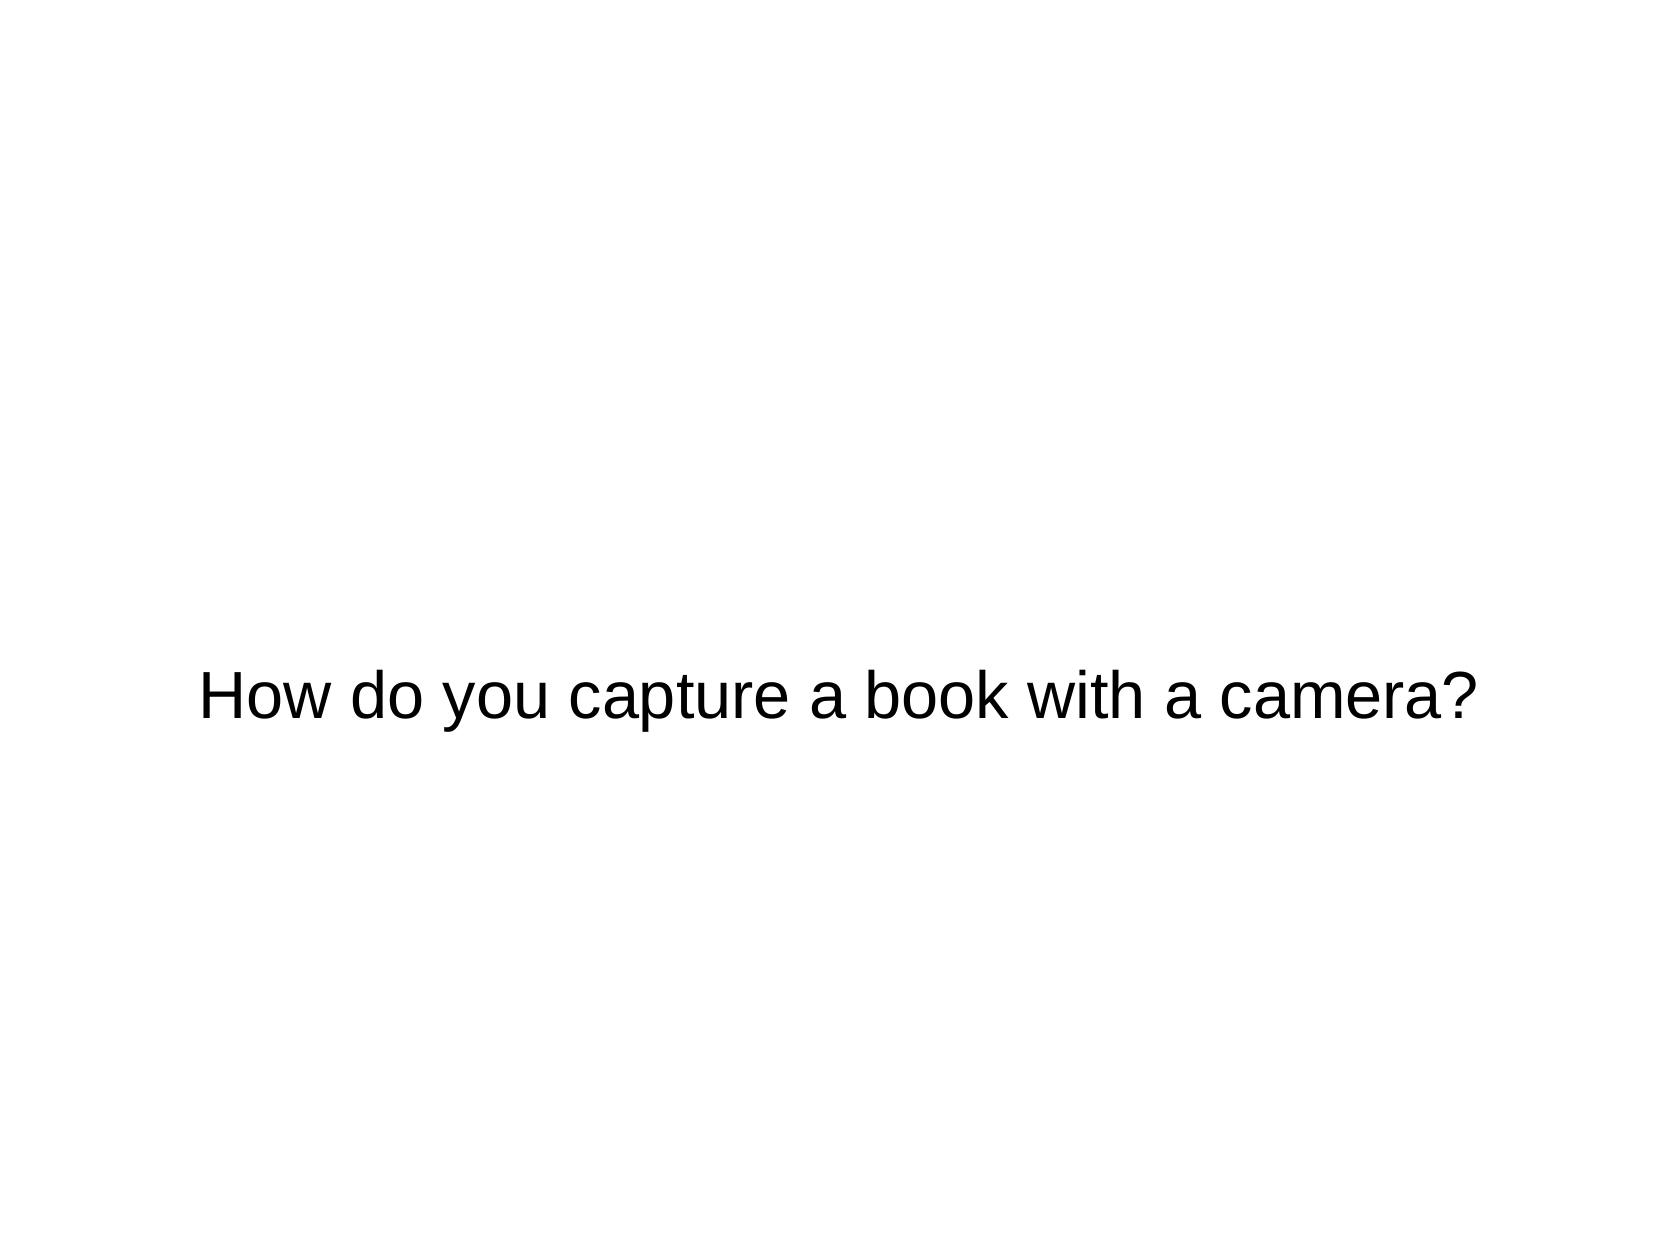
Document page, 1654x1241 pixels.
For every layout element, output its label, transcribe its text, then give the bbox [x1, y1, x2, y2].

subtitle How do you capture a book with a camera? [25, 226, 1654, 1166]
